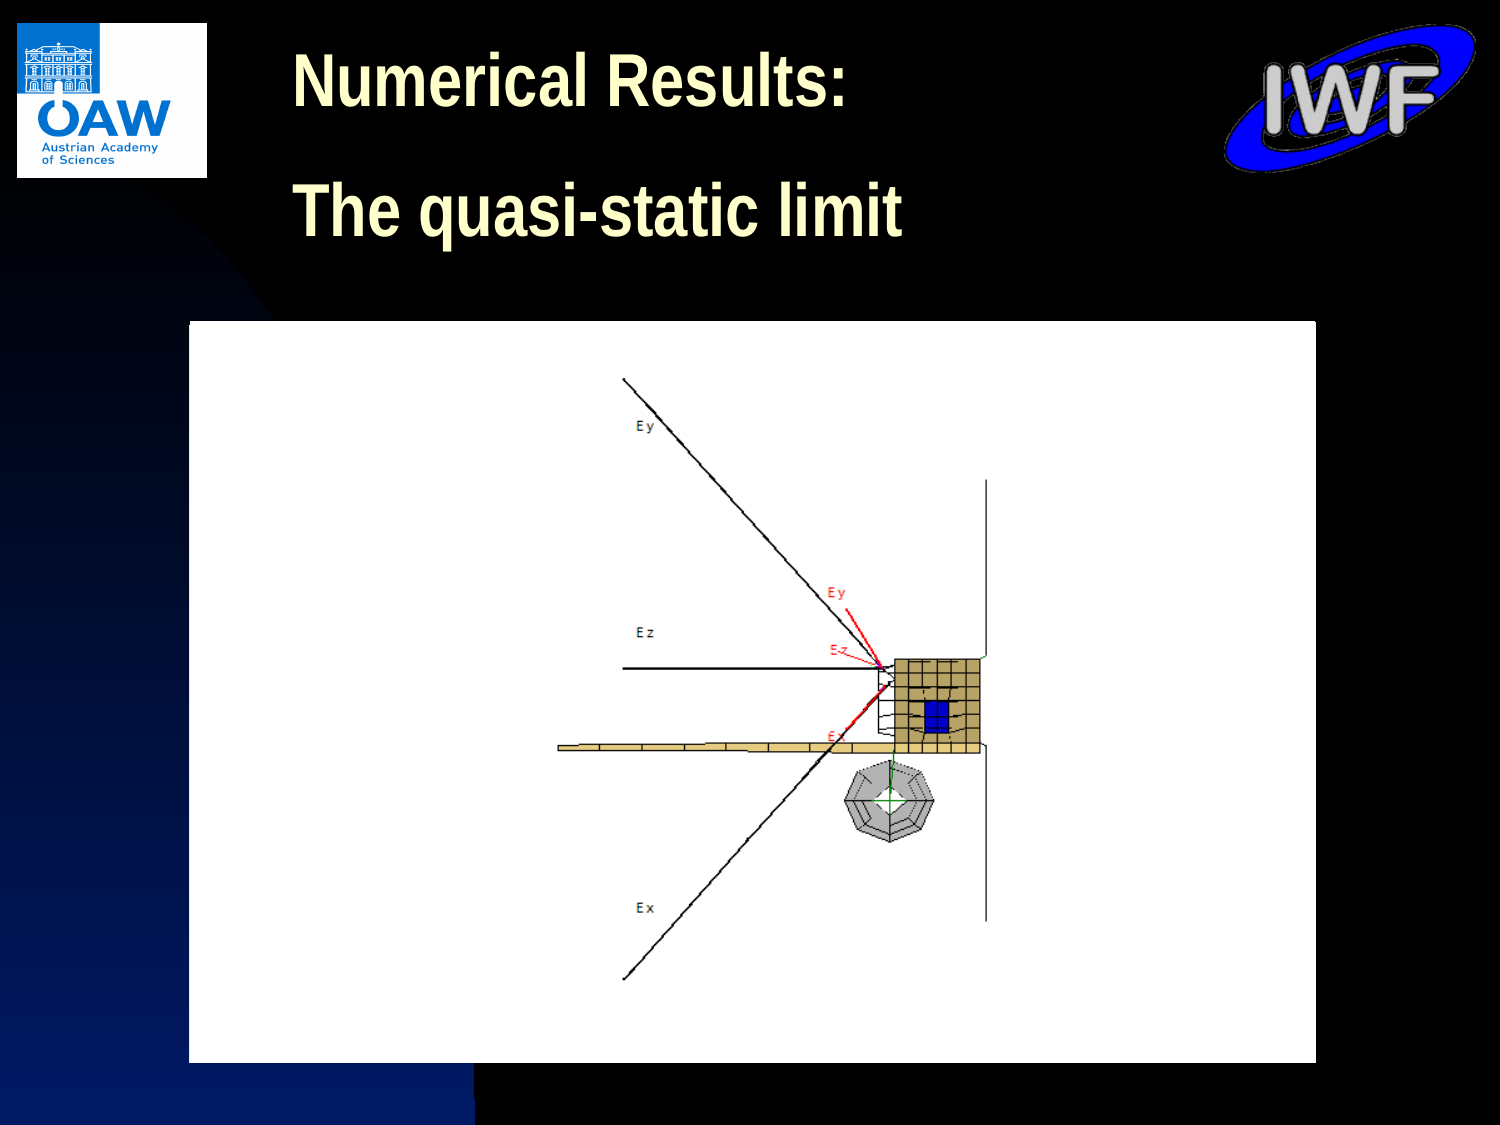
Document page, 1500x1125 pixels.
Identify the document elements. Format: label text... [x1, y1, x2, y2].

picture [1224, 24, 1476, 173]
picture [188, 321, 1316, 1063]
title Numerical Results: The quasi-static limit [277, 8, 1465, 238]
picture [17, 23, 207, 178]
